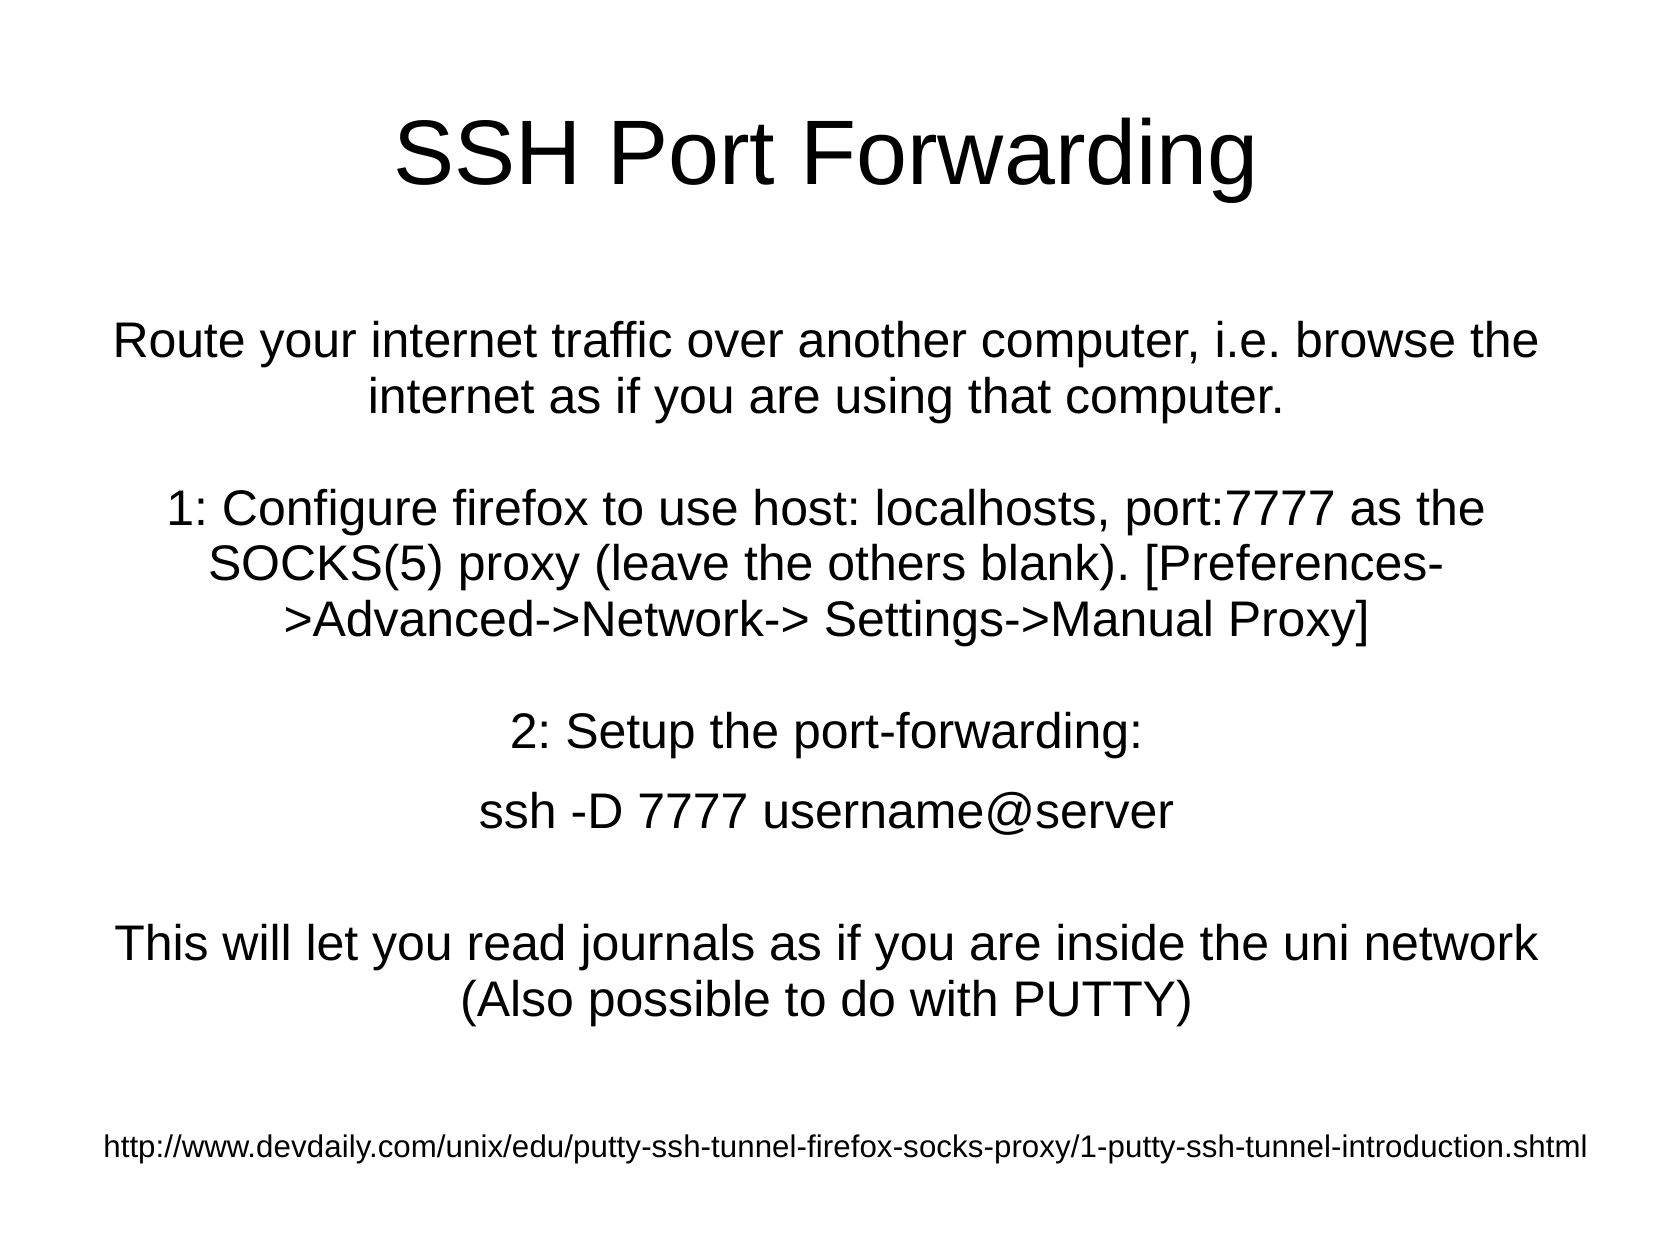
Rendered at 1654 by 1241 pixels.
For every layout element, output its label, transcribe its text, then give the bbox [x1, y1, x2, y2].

title SSH Port Forwarding [82, 56, 1571, 250]
subtitle Route your internet traffic over another computer, i.e. browse the internet as if you are using that computer. 1: Configure firefox to use host: localhosts, port:7777 as the SOCKS(5) proxy (leave the others blank). [Preferences->Advanced->Network-> Settings->Manual Proxy] 2: Setup the port-forwarding: ssh -D 7777 username@server This will let you read journals as if you are inside the uni network (Also possible to do with PUTTY) [82, 267, 1571, 1072]
text_box http://www.devdaily.com/unix/edu/putty-ssh-tunnel-firefox-socks-proxy/1-putty-ssh-tunnel-introduction.shtml [88, 1122, 1606, 1172]
